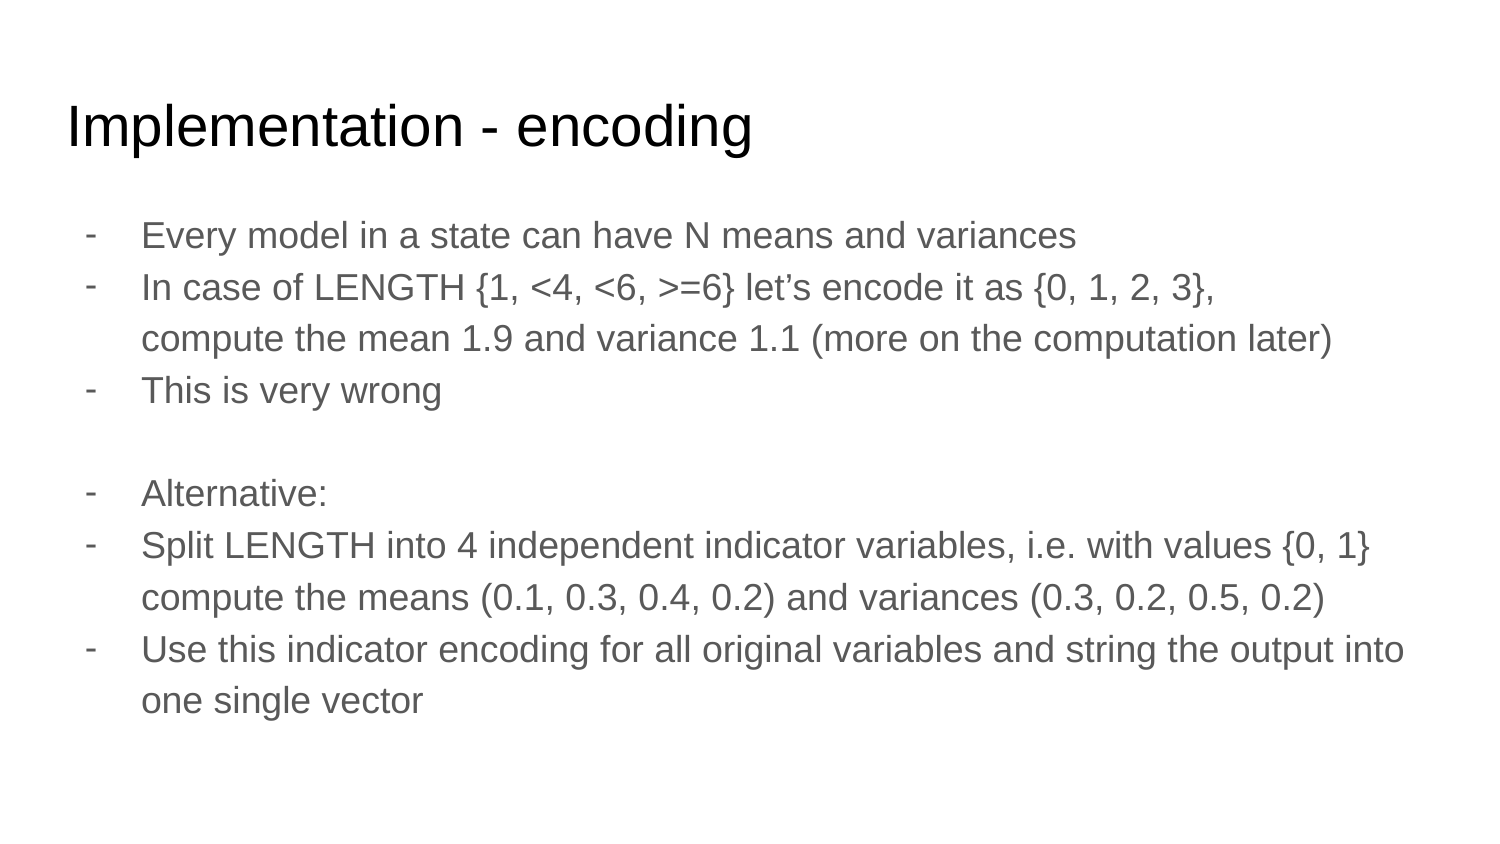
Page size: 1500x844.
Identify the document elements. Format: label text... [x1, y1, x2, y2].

title Implementation - encoding [51, 72, 1449, 167]
list Every model in a state can have N means and variances In case of LENGTH {1, <4, <6, >=6} let’s encode it as {0, 1, 2, 3}, compute the mean 1.9 and variance 1.1 (more on the computation later) This is very wrong Alternative: Split LENGTH into 4 independent indicator variables, i.e. with values {0, 1} compute the means (0.1, 0.3, 0.4, 0.2) and variances (0.3, 0.2, 0.5, 0.2) Use this indicator encoding for all original variables and string the output into one single vector [51, 189, 1484, 750]
